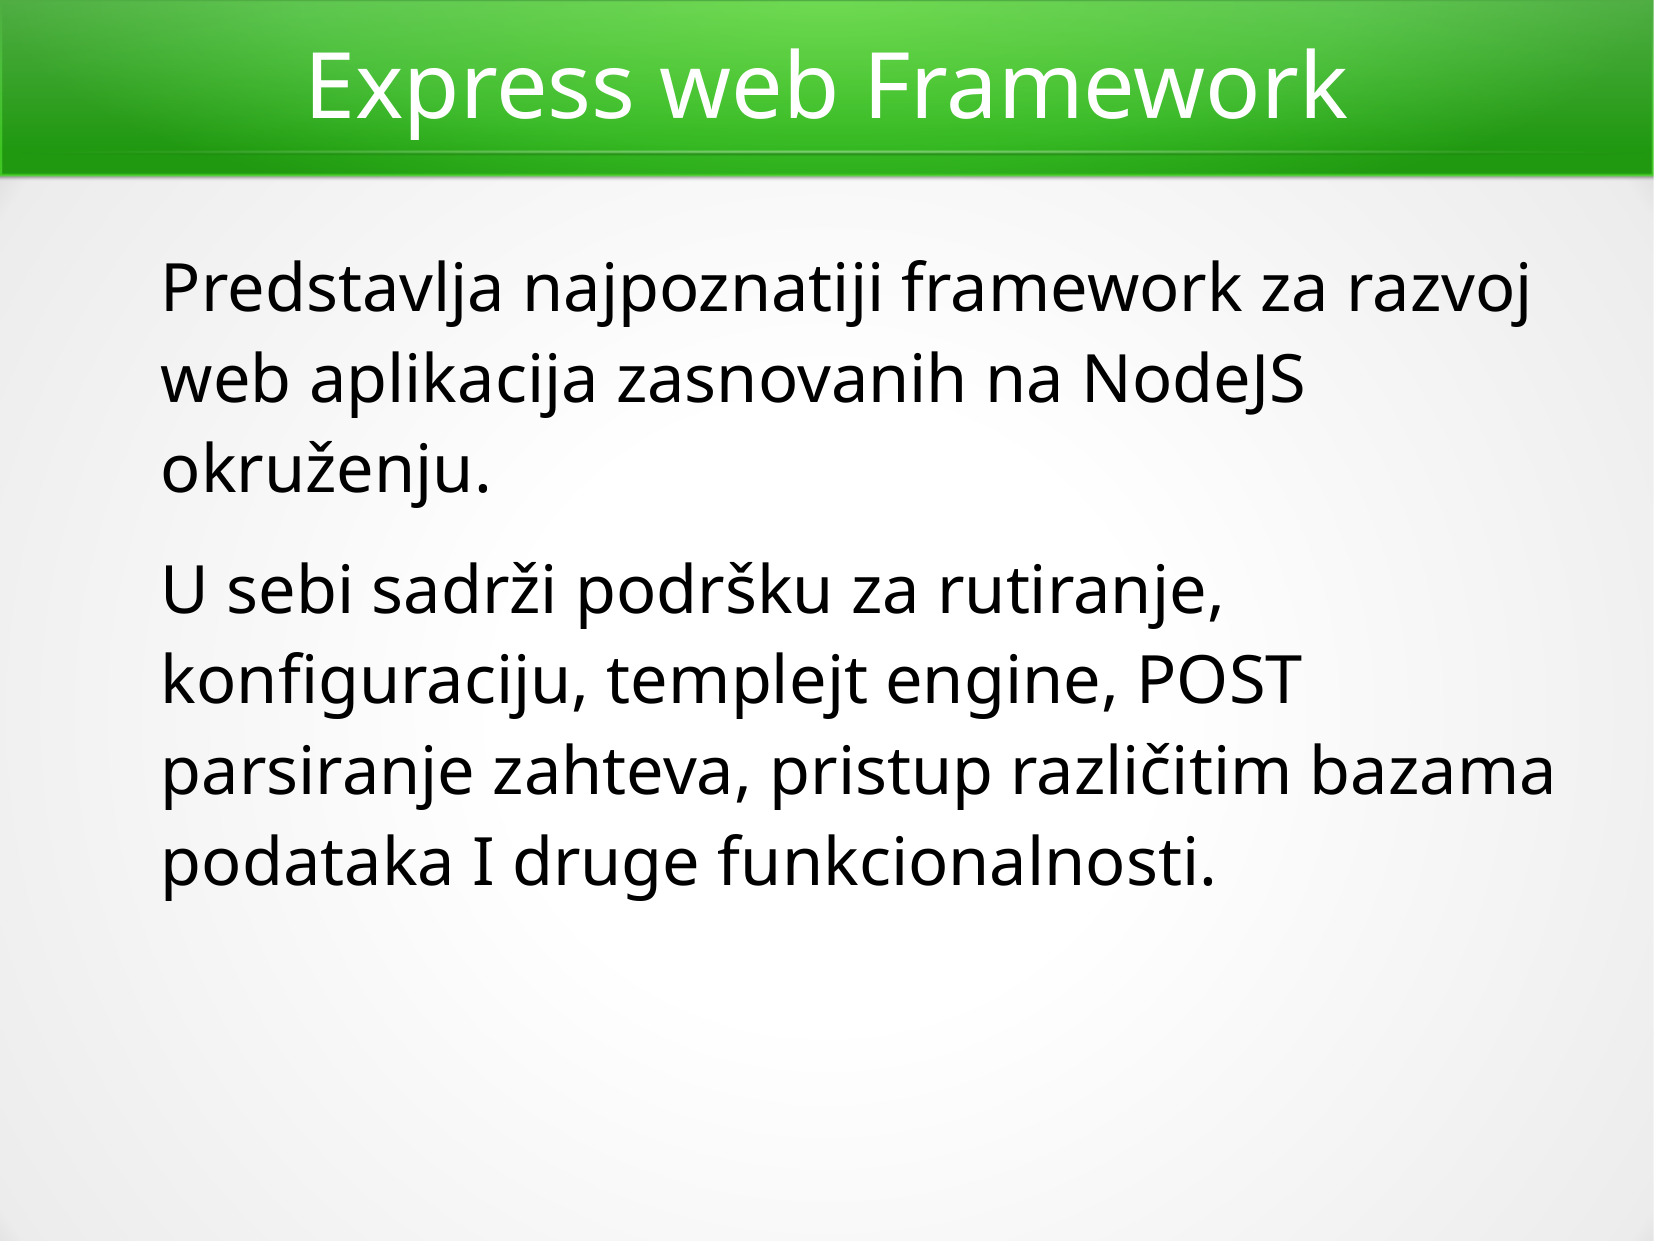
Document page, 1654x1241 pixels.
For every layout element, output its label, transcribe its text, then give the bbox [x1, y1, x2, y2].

title Express web Framework [82, 11, 1571, 154]
picture [0, 0, 1654, 1241]
list Predstavlja najpoznatiji framework za razvoj web aplikacija zasnovanih na NodeJS okruženju. U sebi sadrži podršku za rutiranje, konfiguraciju, templejt engine, POST parsiranje zahteva, pristup različitim bazama podataka I druge funkcionalnosti. [90, 240, 1576, 1010]
